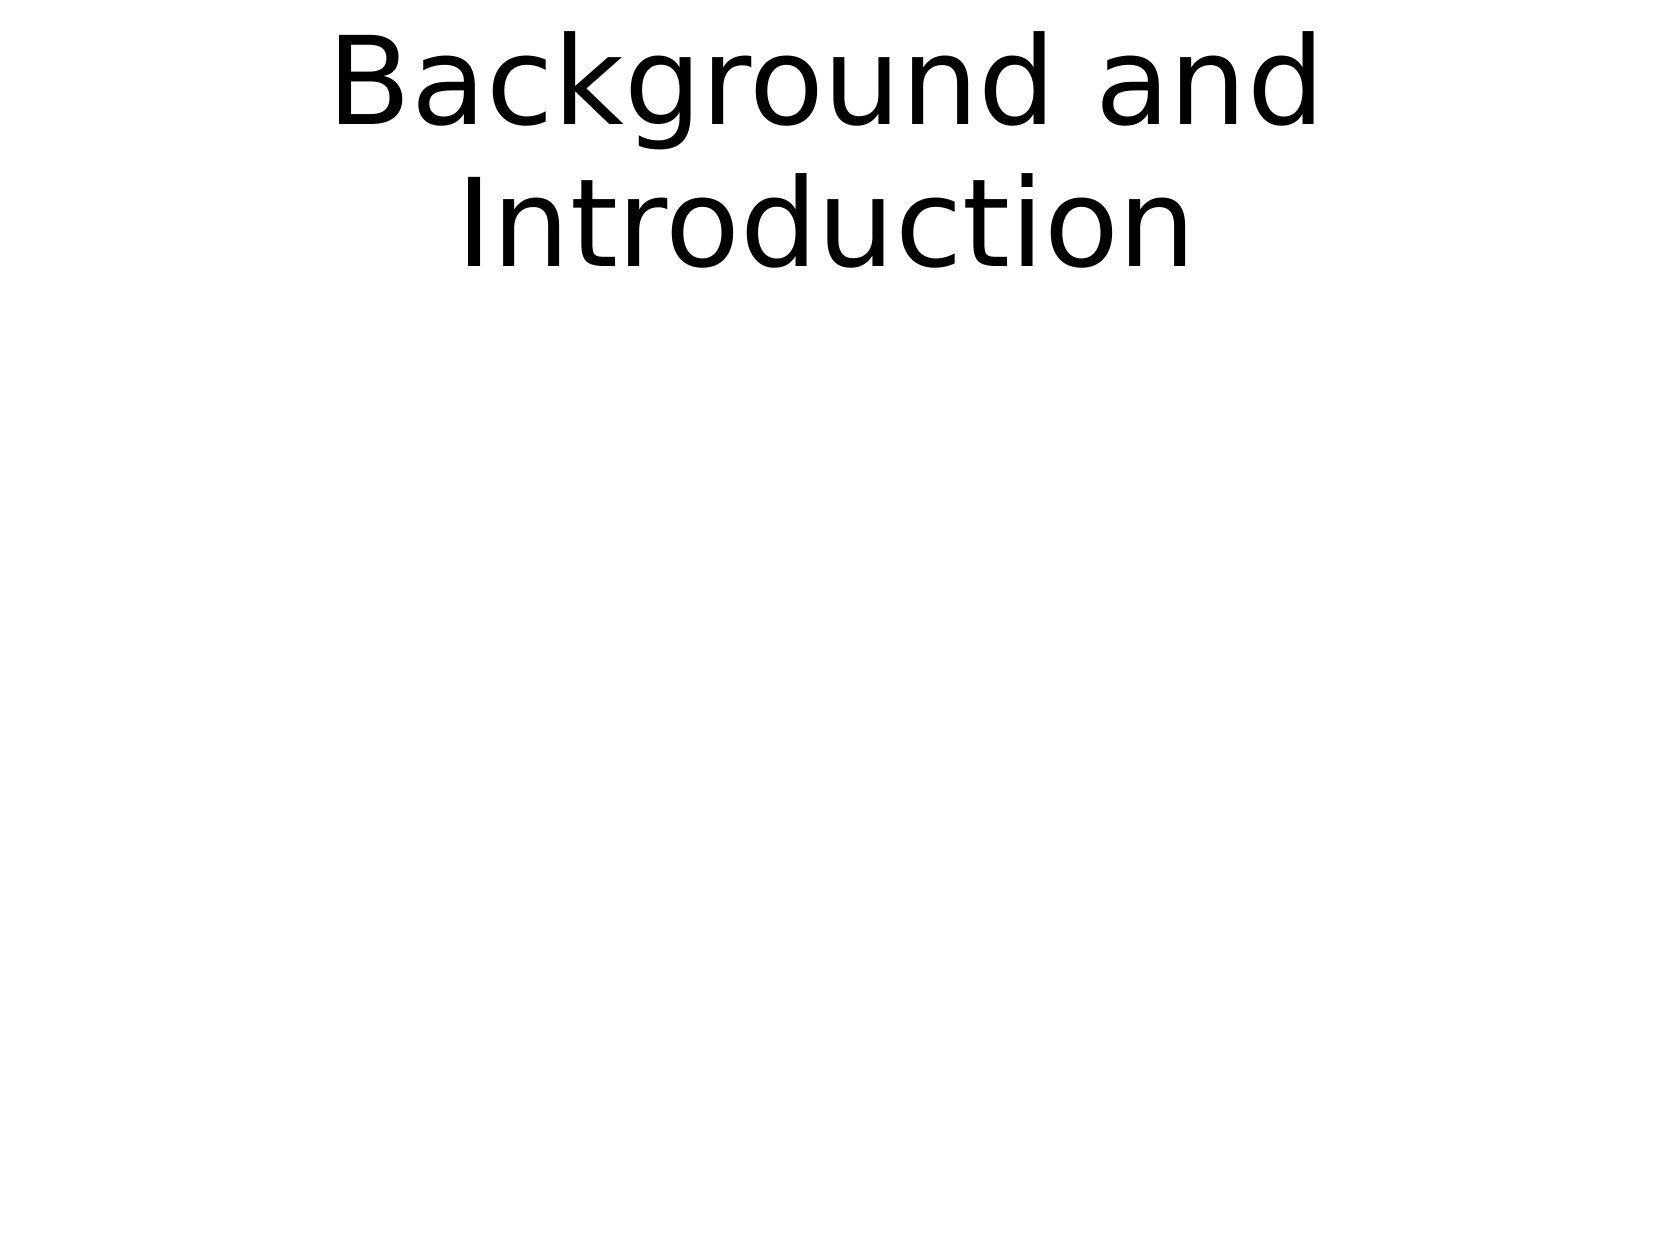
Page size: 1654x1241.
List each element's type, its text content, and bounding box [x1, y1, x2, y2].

title Background and Introduction [82, 10, 1571, 296]
